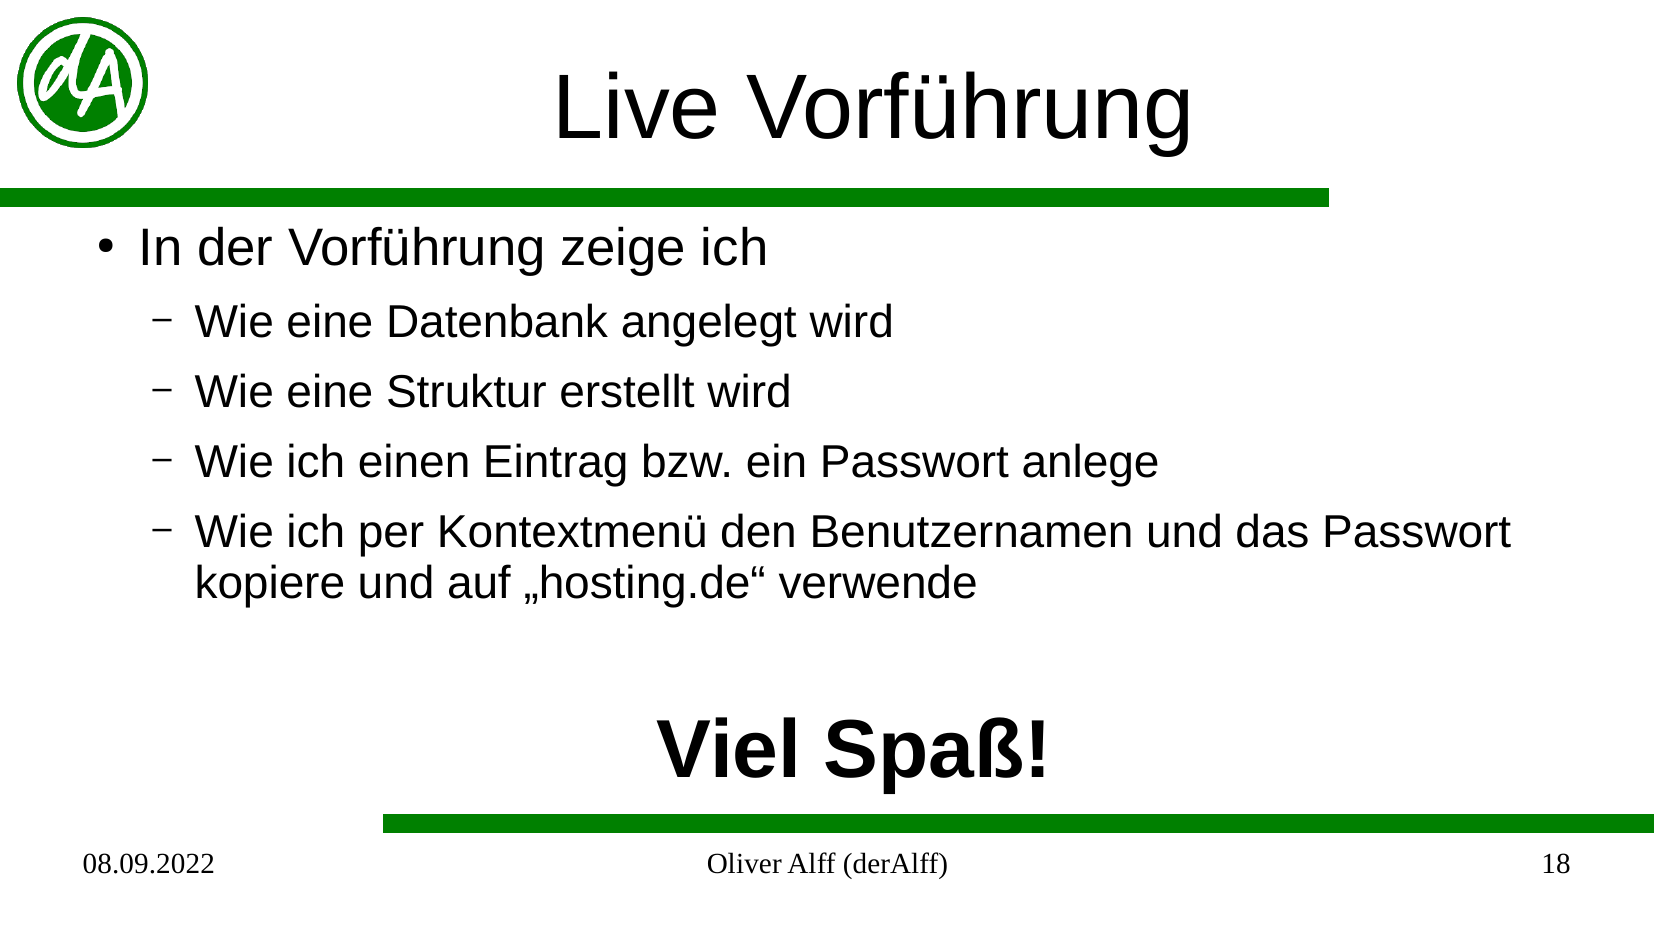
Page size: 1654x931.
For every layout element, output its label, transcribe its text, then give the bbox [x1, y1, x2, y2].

picture [17, 17, 148, 148]
list In der Vorführung zeige ich Wie eine Datenbank angelegt wird Wie eine Struktur erstellt wird Wie ich einen Eintrag bzw. ein Passwort anlege Wie ich per Kontextmenü den Benutzernamen und das Passwort kopiere und auf „hosting.de“ verwende Viel Spaß! [82, 217, 1571, 798]
title Live Vorführung [177, 37, 1571, 178]
